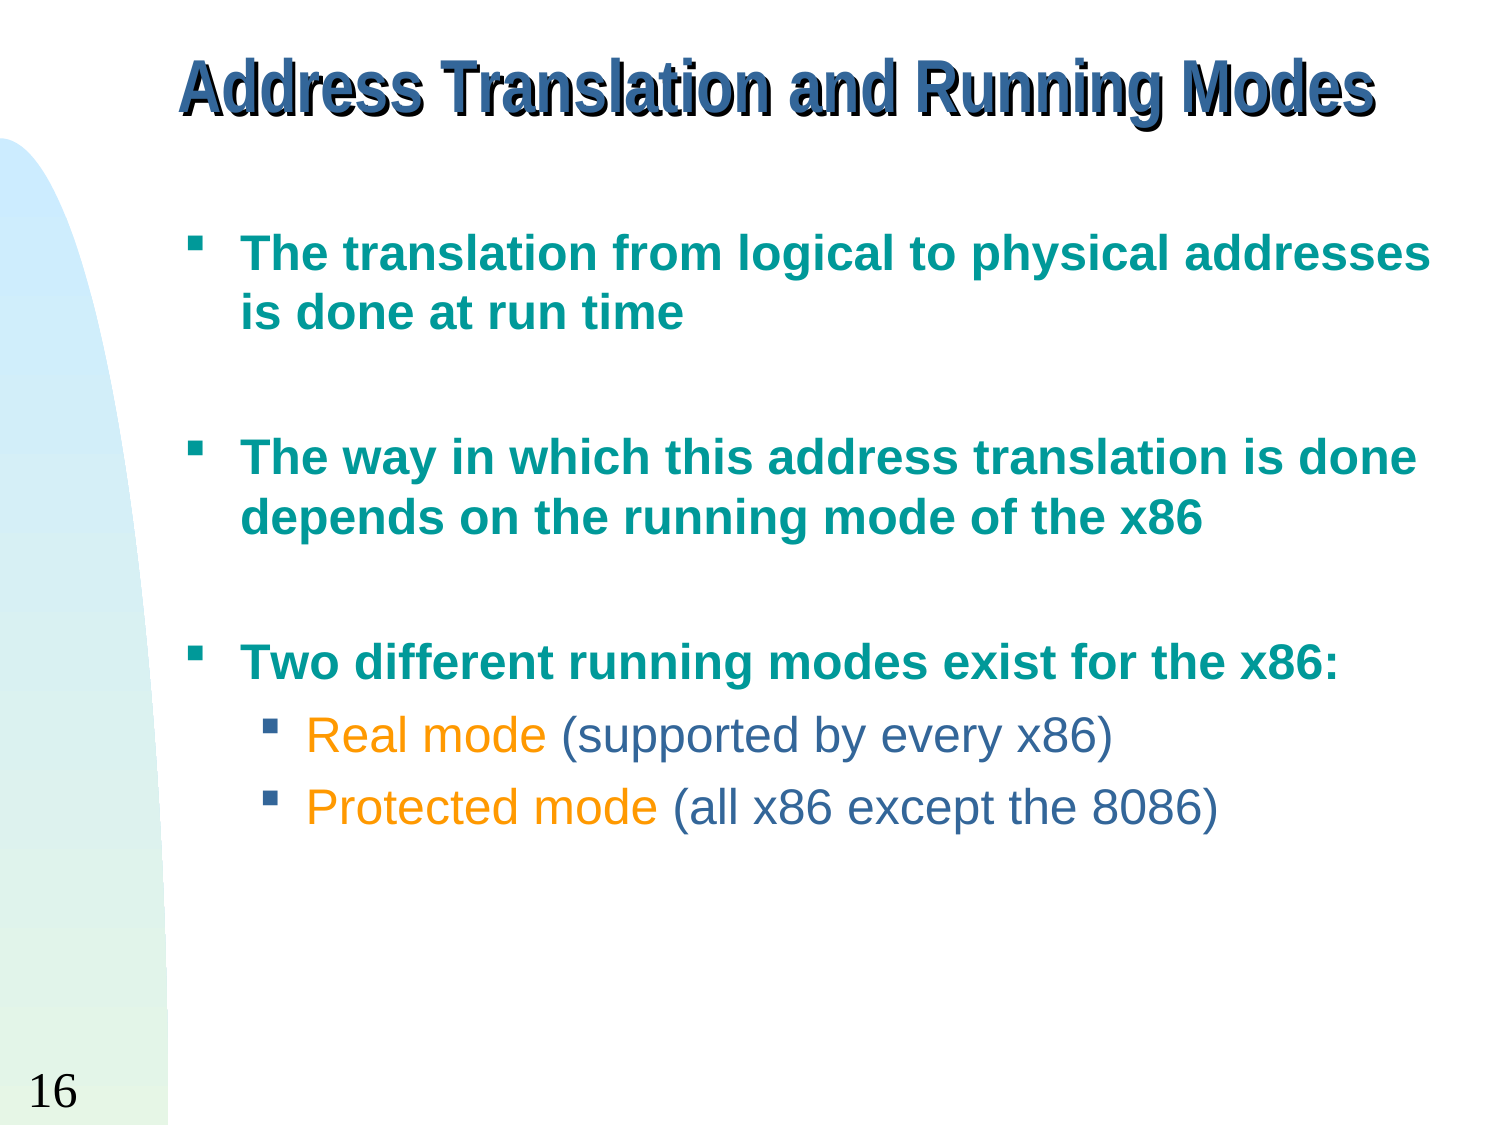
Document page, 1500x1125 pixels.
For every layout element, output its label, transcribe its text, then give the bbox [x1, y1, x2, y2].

list The translation from logical to physical addresses is done at run time The way in which this address translation is done depends on the running mode of the x86 Two different running modes exist for the x86: Real mode (supported by every x86) Protected mode (all x86 except the 8086) [168, 212, 1463, 1025]
title Address Translation and Running Modes [162, 24, 1456, 163]
